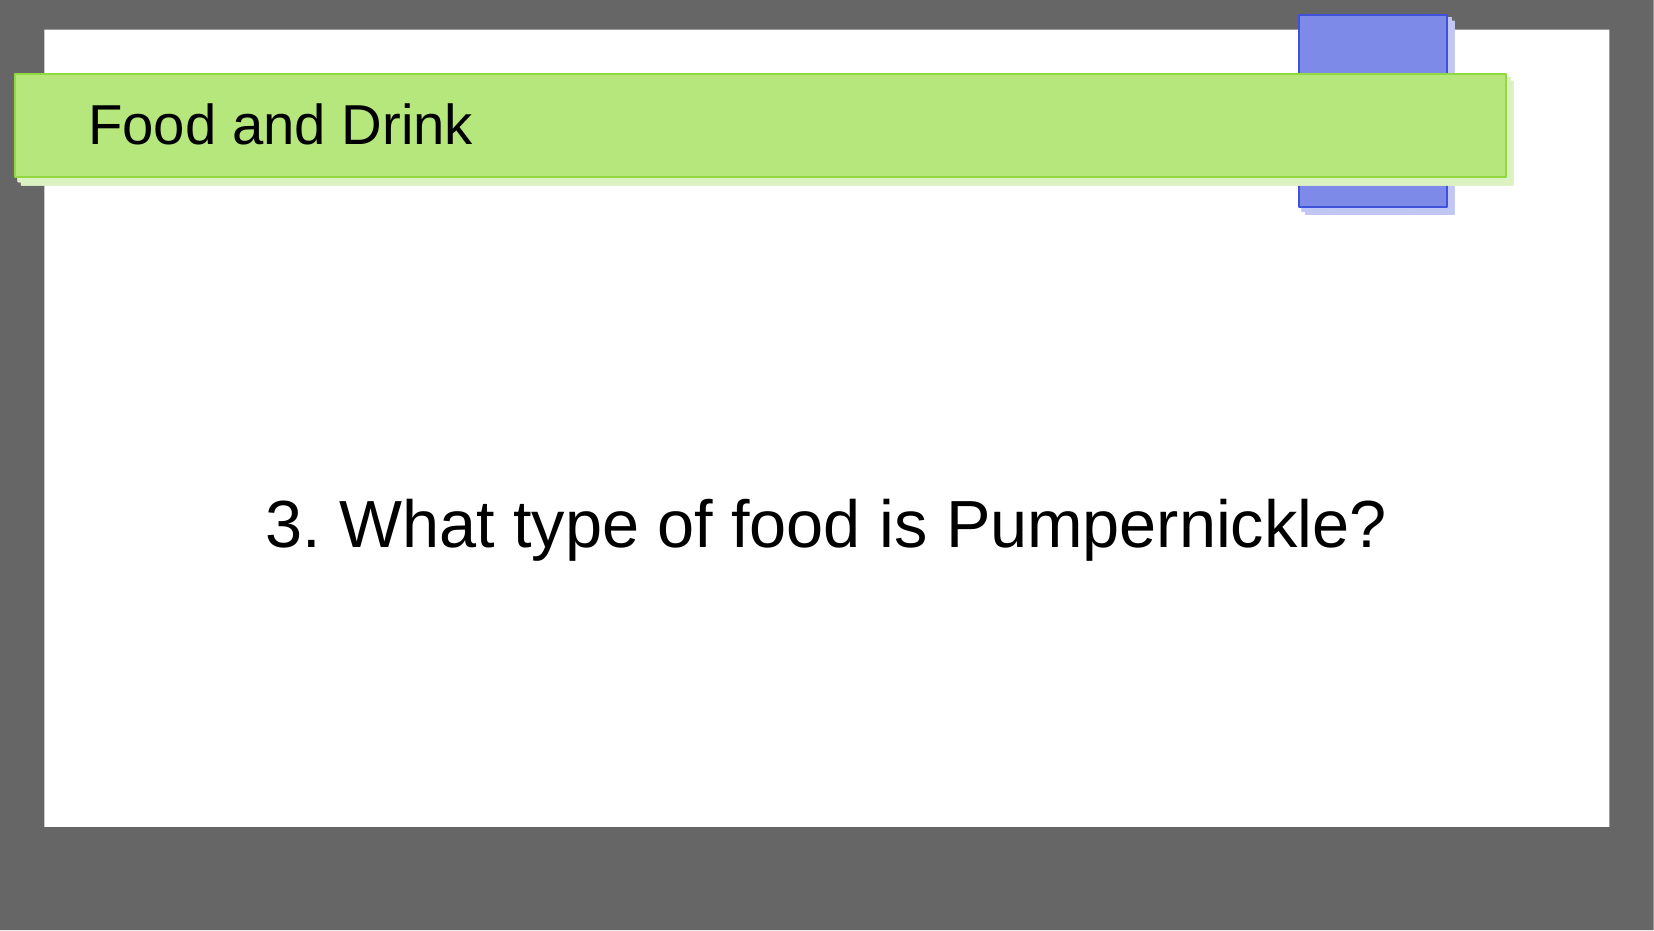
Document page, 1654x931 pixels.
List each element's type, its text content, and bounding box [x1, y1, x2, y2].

text_box 3. What type of food is Pumpernickle? [88, 236, 1565, 813]
title Food and Drink [88, 73, 1506, 178]
